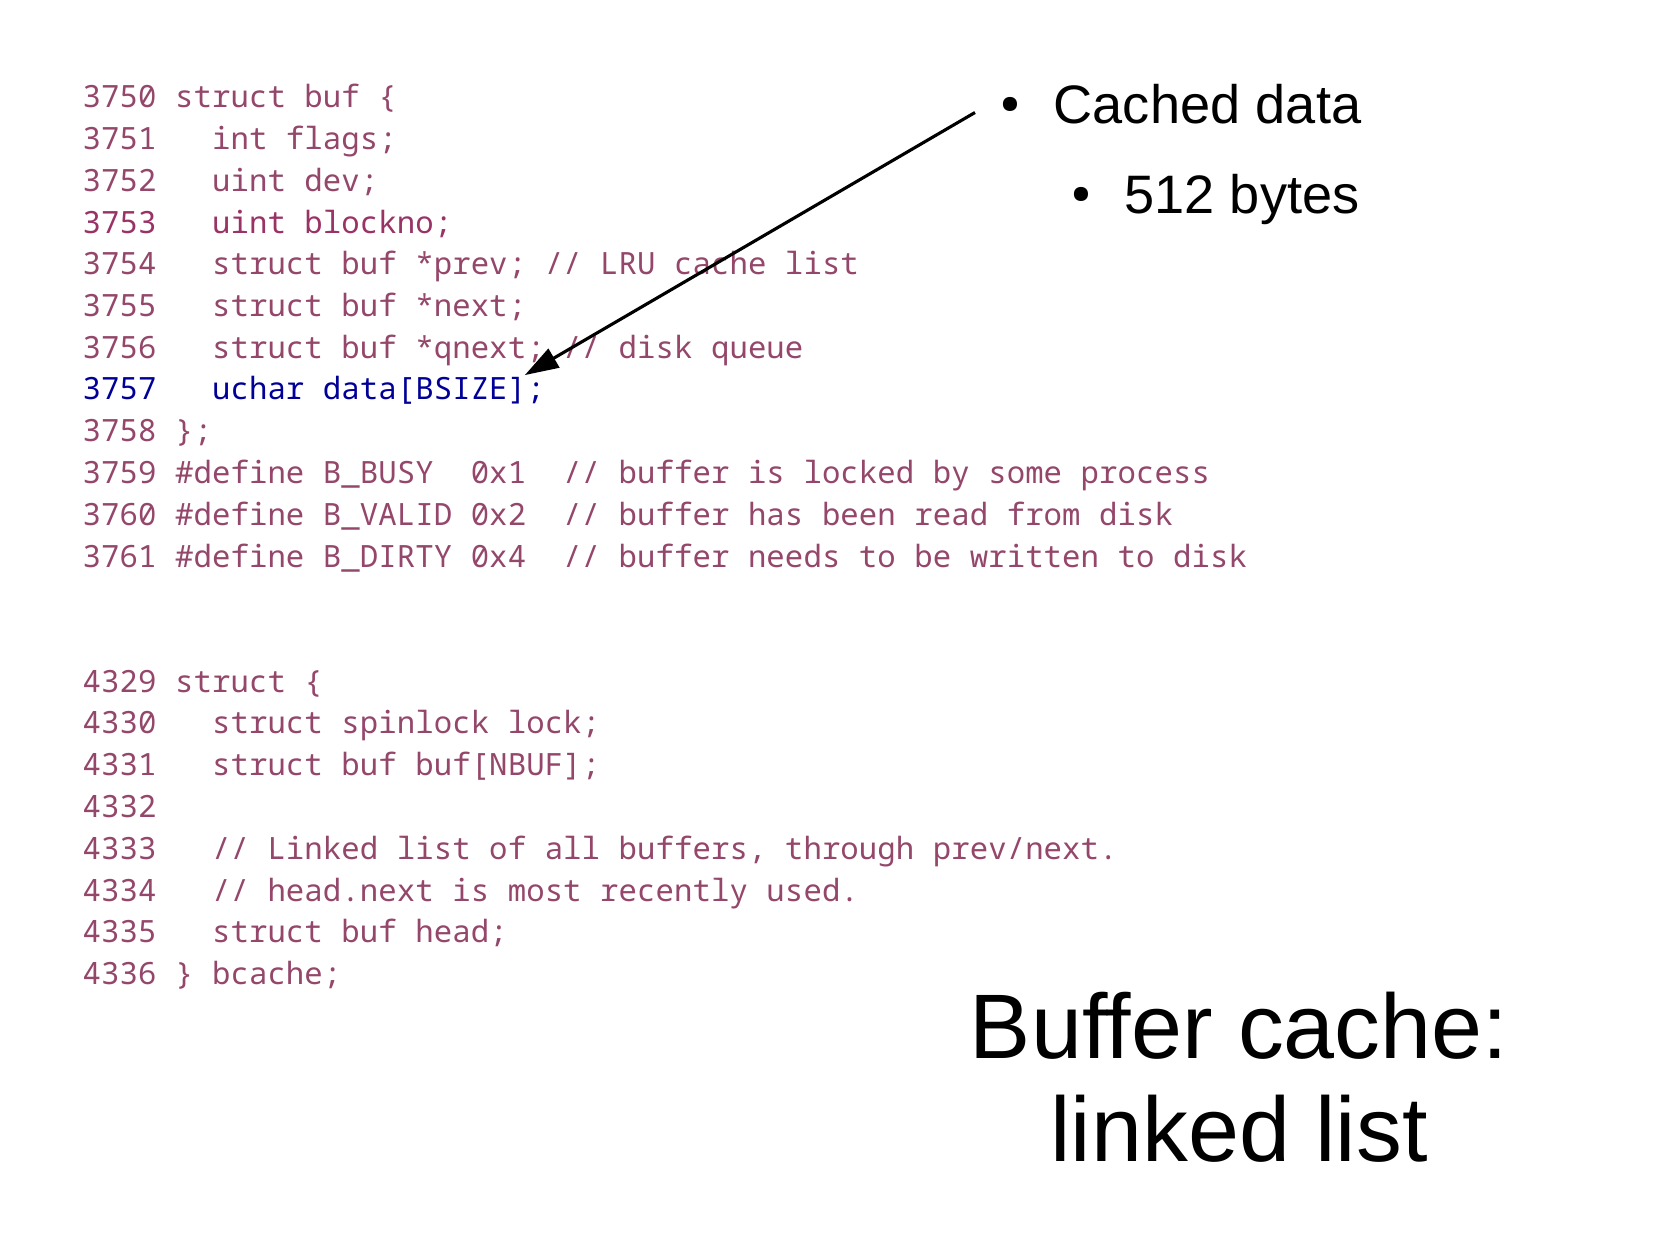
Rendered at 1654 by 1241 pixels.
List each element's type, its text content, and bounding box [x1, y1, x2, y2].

list 3750 struct buf { 3751 int flags; 3752 uint dev; 3753 uint blockno; 3754 struct buf *prev; // LRU cache list 3755 struct buf *next; 3756 struct buf *qnext; // disk queue 3757 uchar data[BSIZE]; 3758 }; 3759 #define B_BUSY 0x1 // buffer is locked by some process 3760 #define B_VALID 0x2 // buffer has been read from disk 3761 #define B_DIRTY 0x4 // buffer needs to be written to disk 4329 struct { 4330 struct spinlock lock; 4331 struct buf buf[NBUF]; 4332 4333 // Linked list of all buffers, through prev/next. 4334 // head.next is most recently used. 4335 struct buf head; 4336 } bcache; [82, 75, 1571, 1010]
list Cached data 512 bytes [982, 75, 1613, 413]
title Buffer cache: linked list [904, 975, 1576, 1183]
